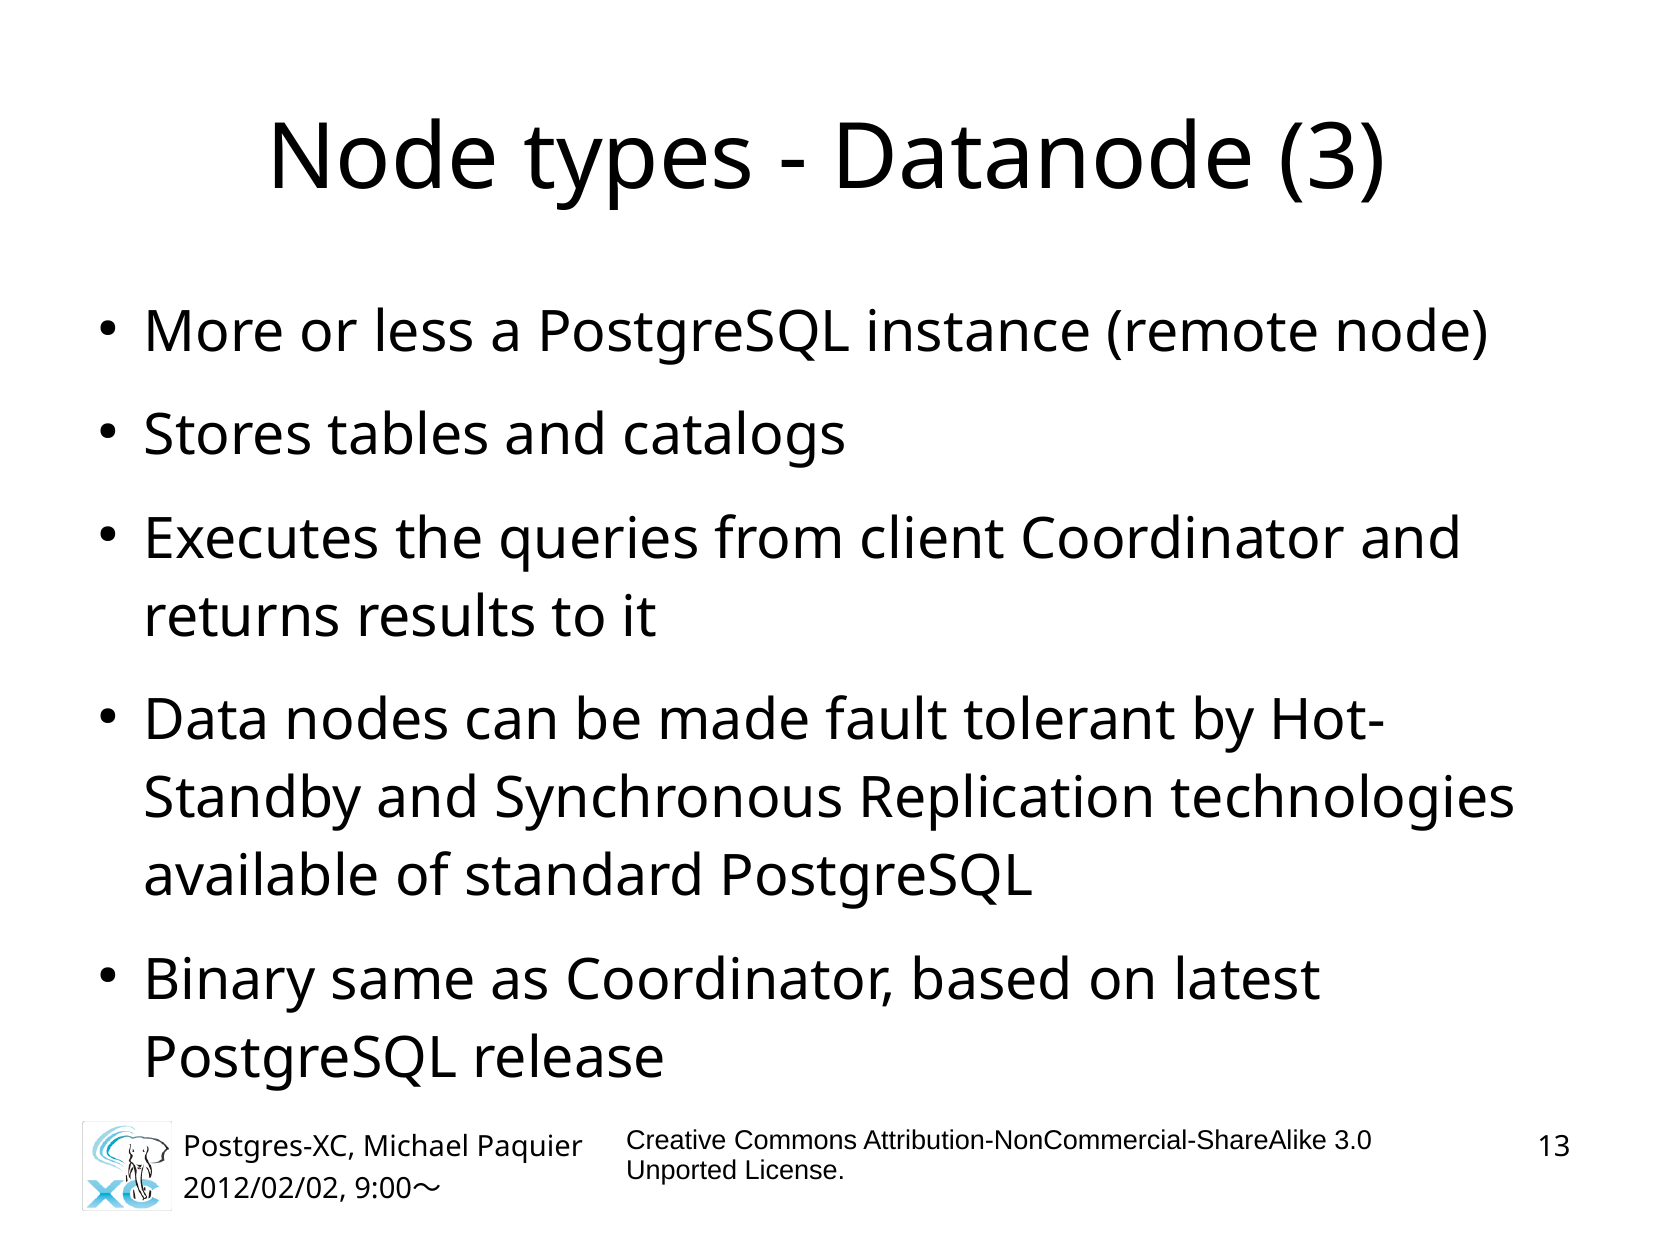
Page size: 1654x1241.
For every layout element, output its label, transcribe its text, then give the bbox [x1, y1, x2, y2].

title Node types - Datanode (3) [82, 49, 1571, 257]
list More or less a PostgreSQL instance (remote node) Stores tables and catalogs Executes the queries from client Coordinator and returns results to it Data nodes can be made fault tolerant by Hot-Standby and Synchronous Replication technologies available of standard PostgreSQL Binary same as Coordinator, based on latest PostgreSQL release [82, 290, 1571, 1109]
picture [82, 1121, 172, 1211]
